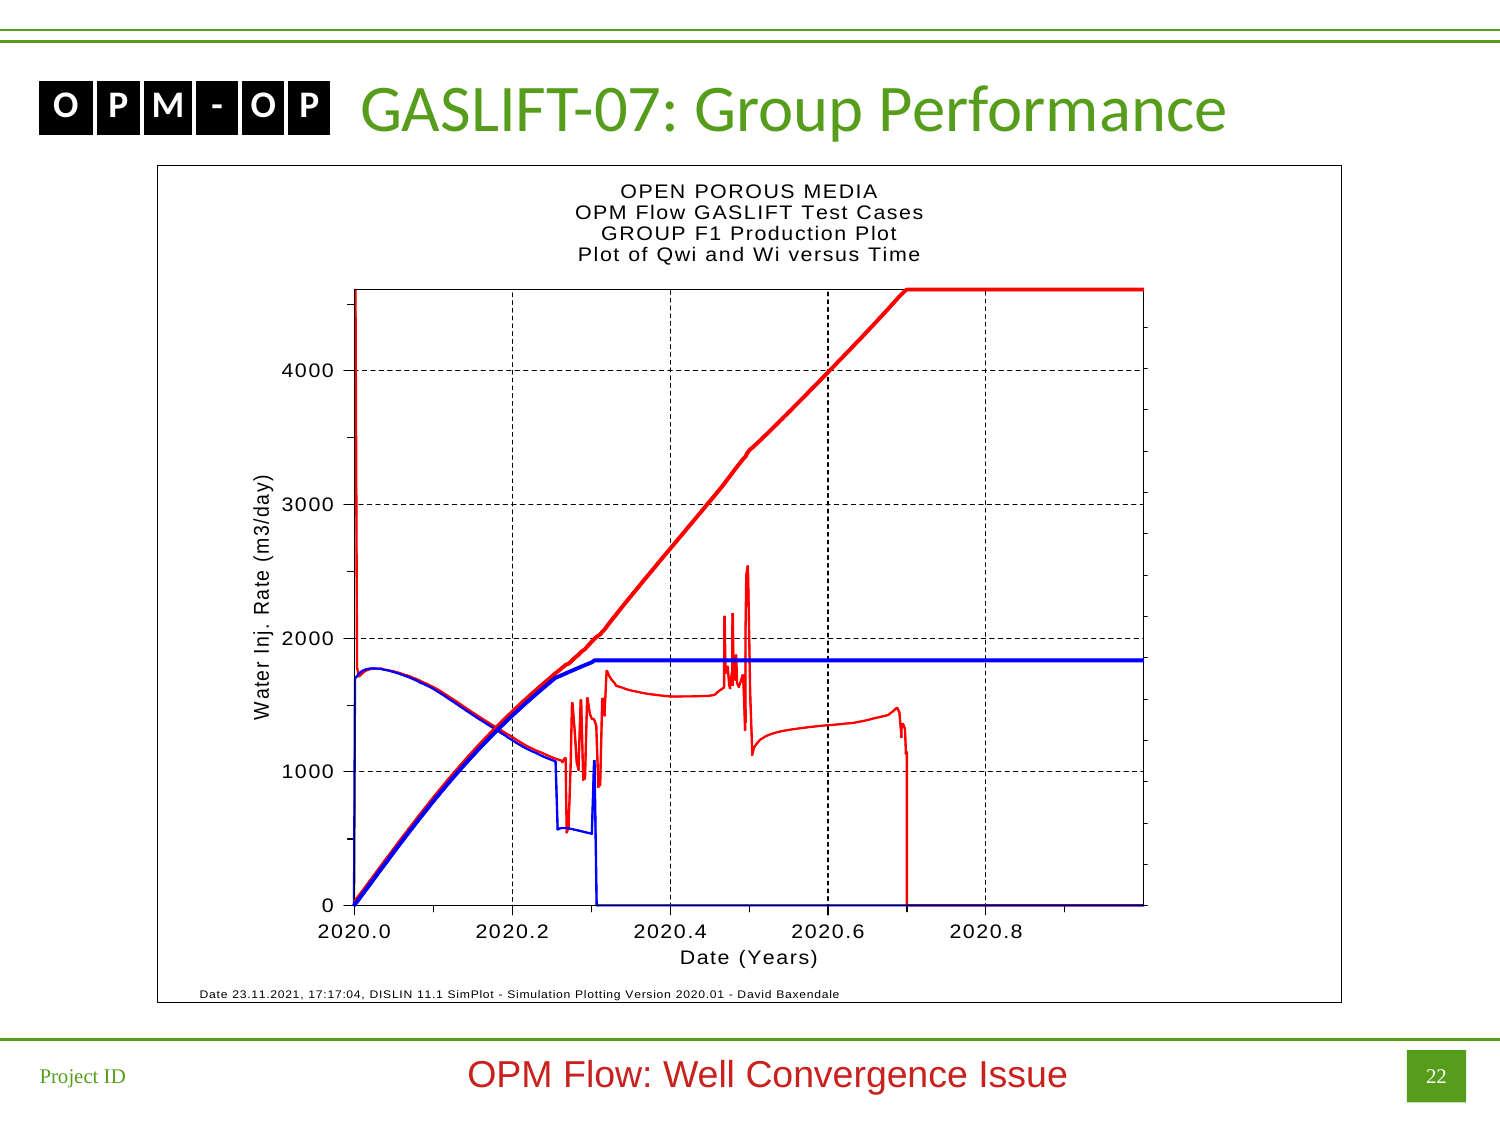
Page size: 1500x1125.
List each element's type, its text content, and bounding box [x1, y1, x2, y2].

text_box OPM Flow: Well Convergence Issue [200, 1046, 1335, 1110]
title GASLIFT-07: Group Performance [360, 77, 1425, 153]
picture [157, 165, 1343, 1004]
